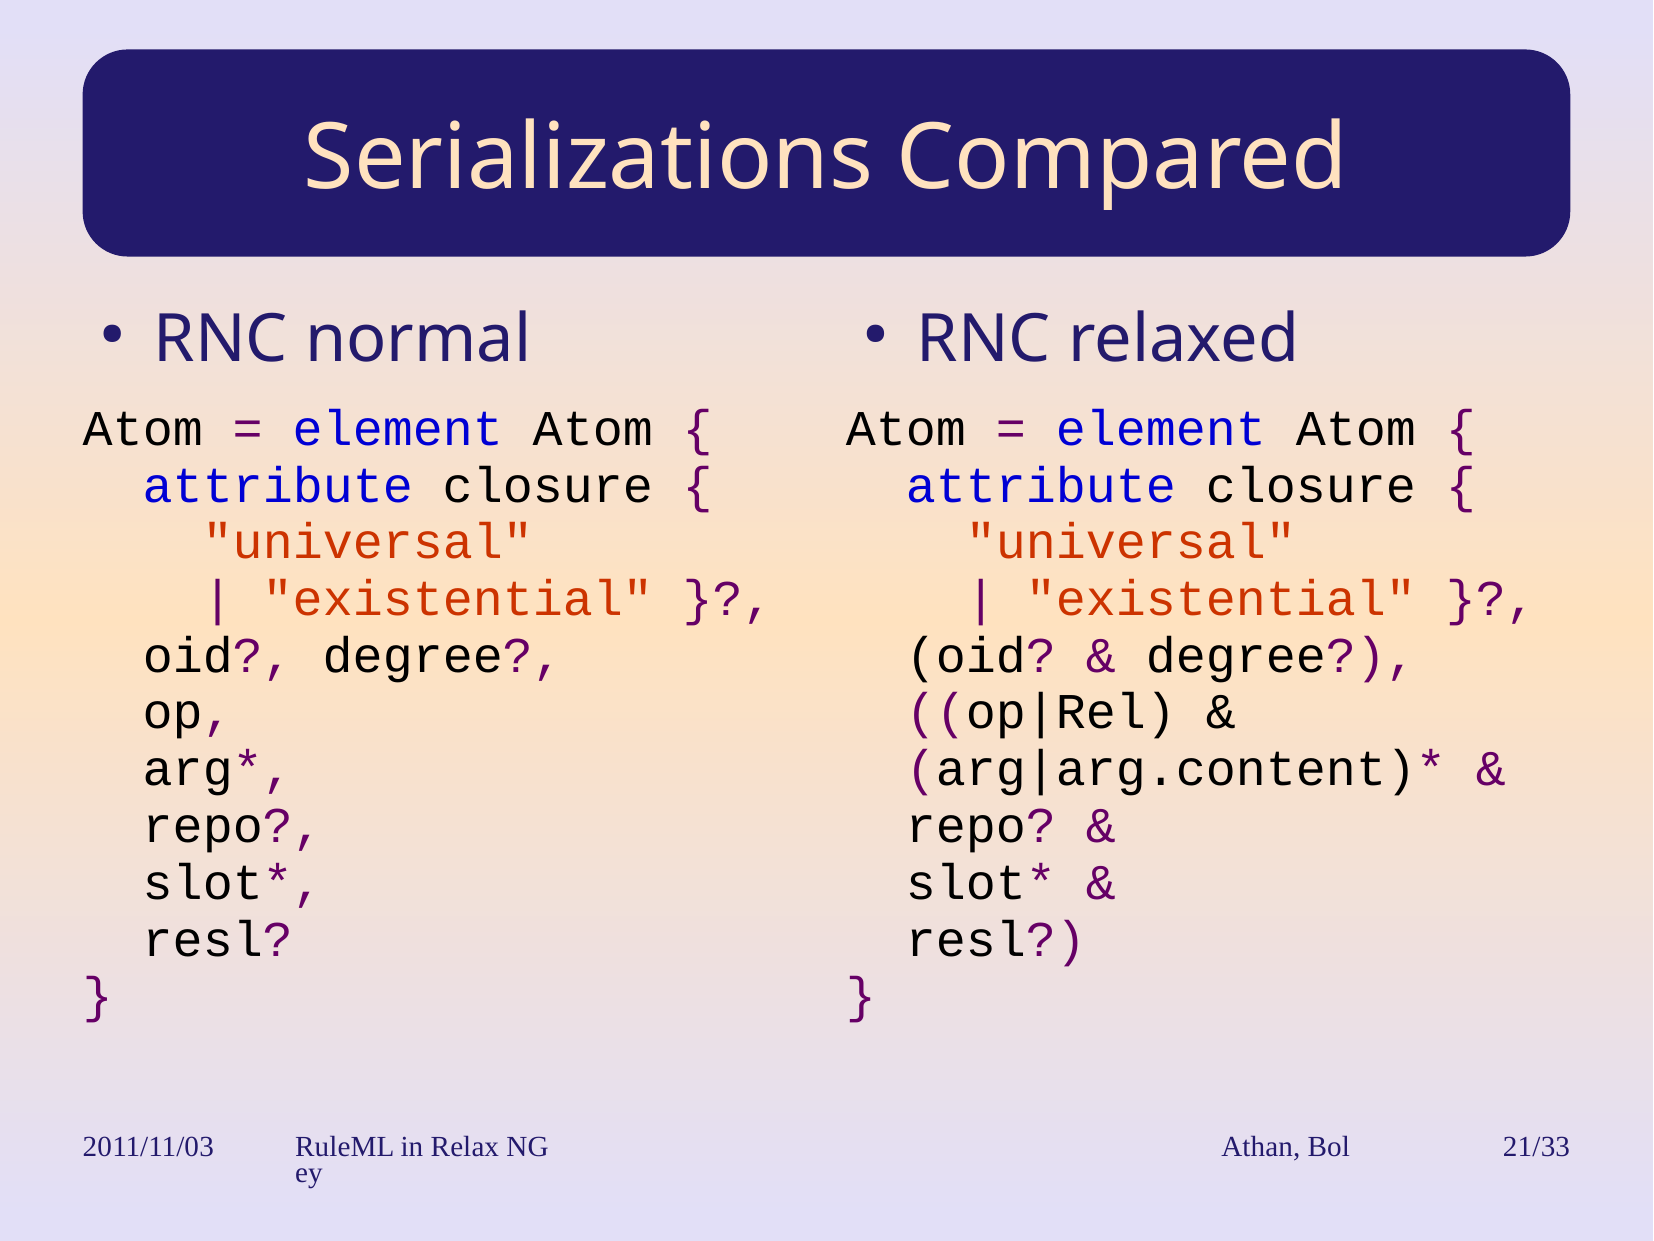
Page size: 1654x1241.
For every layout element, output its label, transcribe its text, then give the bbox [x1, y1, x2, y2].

list RNC normal Atom = element Atom { attribute closure { "universal" | "existential" }?, oid?, degree?, op, arg*, repo?, slot*, resl? } [82, 290, 809, 1109]
title Serializations Compared [82, 49, 1571, 257]
list RNC relaxed Atom = element Atom { attribute closure { "universal" | "existential" }?, (oid? & degree?), ((op|Rel) & (arg|arg.content)* & repo? & slot* & resl?) } [845, 290, 1596, 1109]
